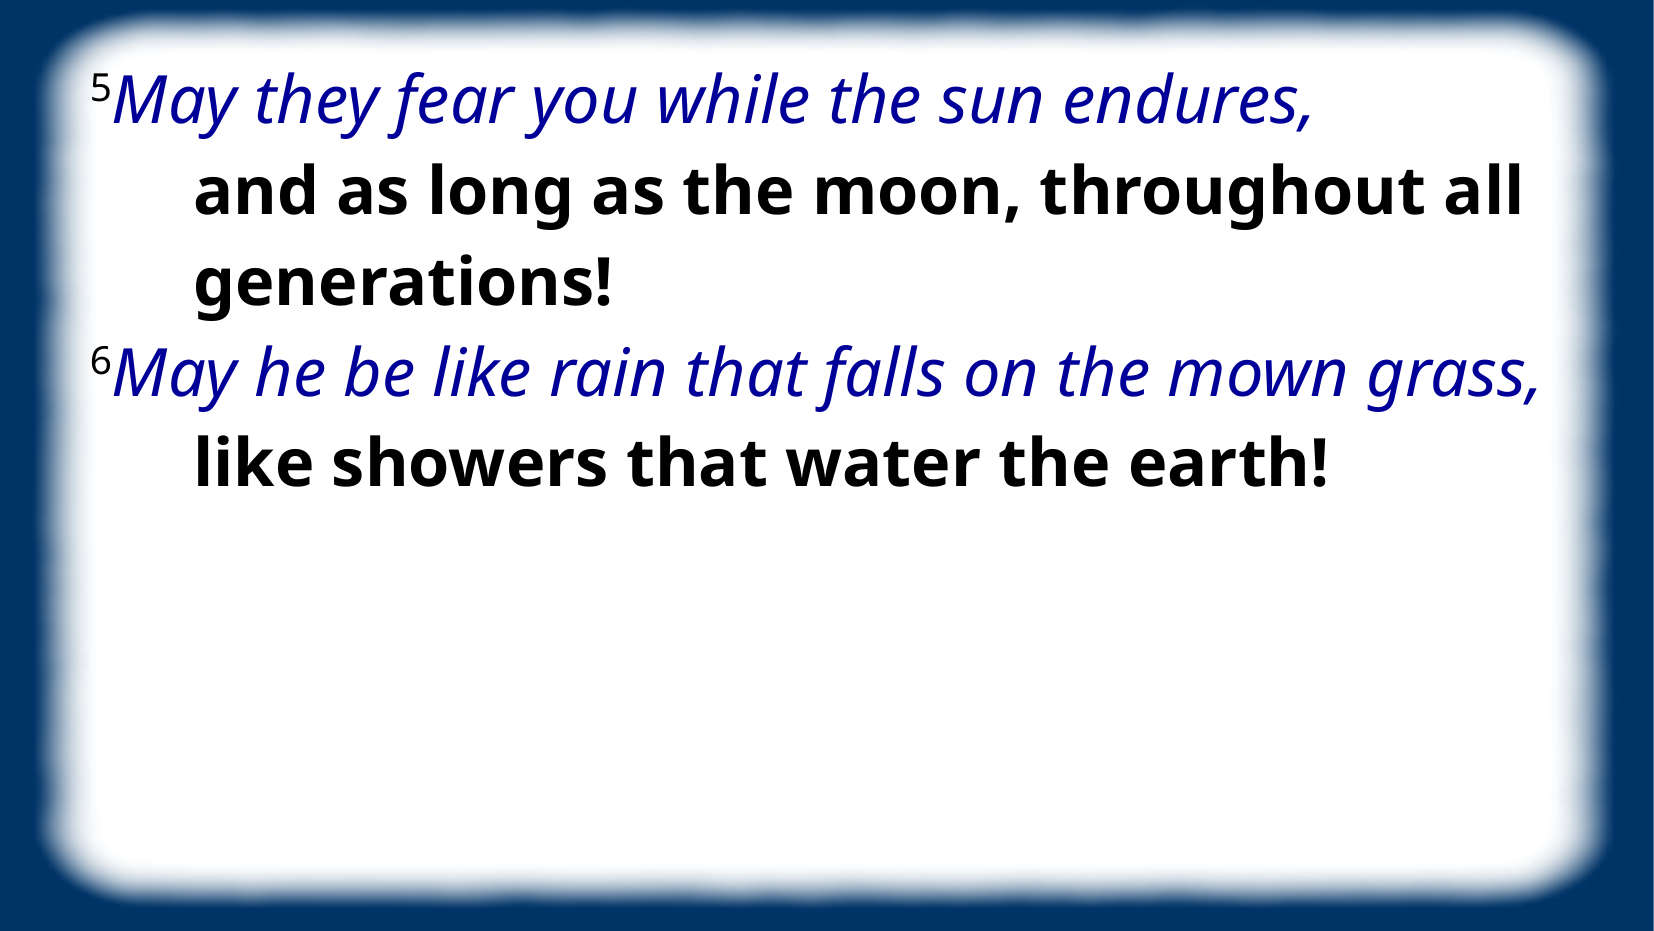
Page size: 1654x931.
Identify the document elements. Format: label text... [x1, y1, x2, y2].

picture [0, 0, 1654, 931]
text_box 5May they fear you while the sun endures, and as long as the moon, throughout all generations! 6May he be like rain that falls on the mown grass, like showers that water the earth! [75, 45, 1591, 931]
